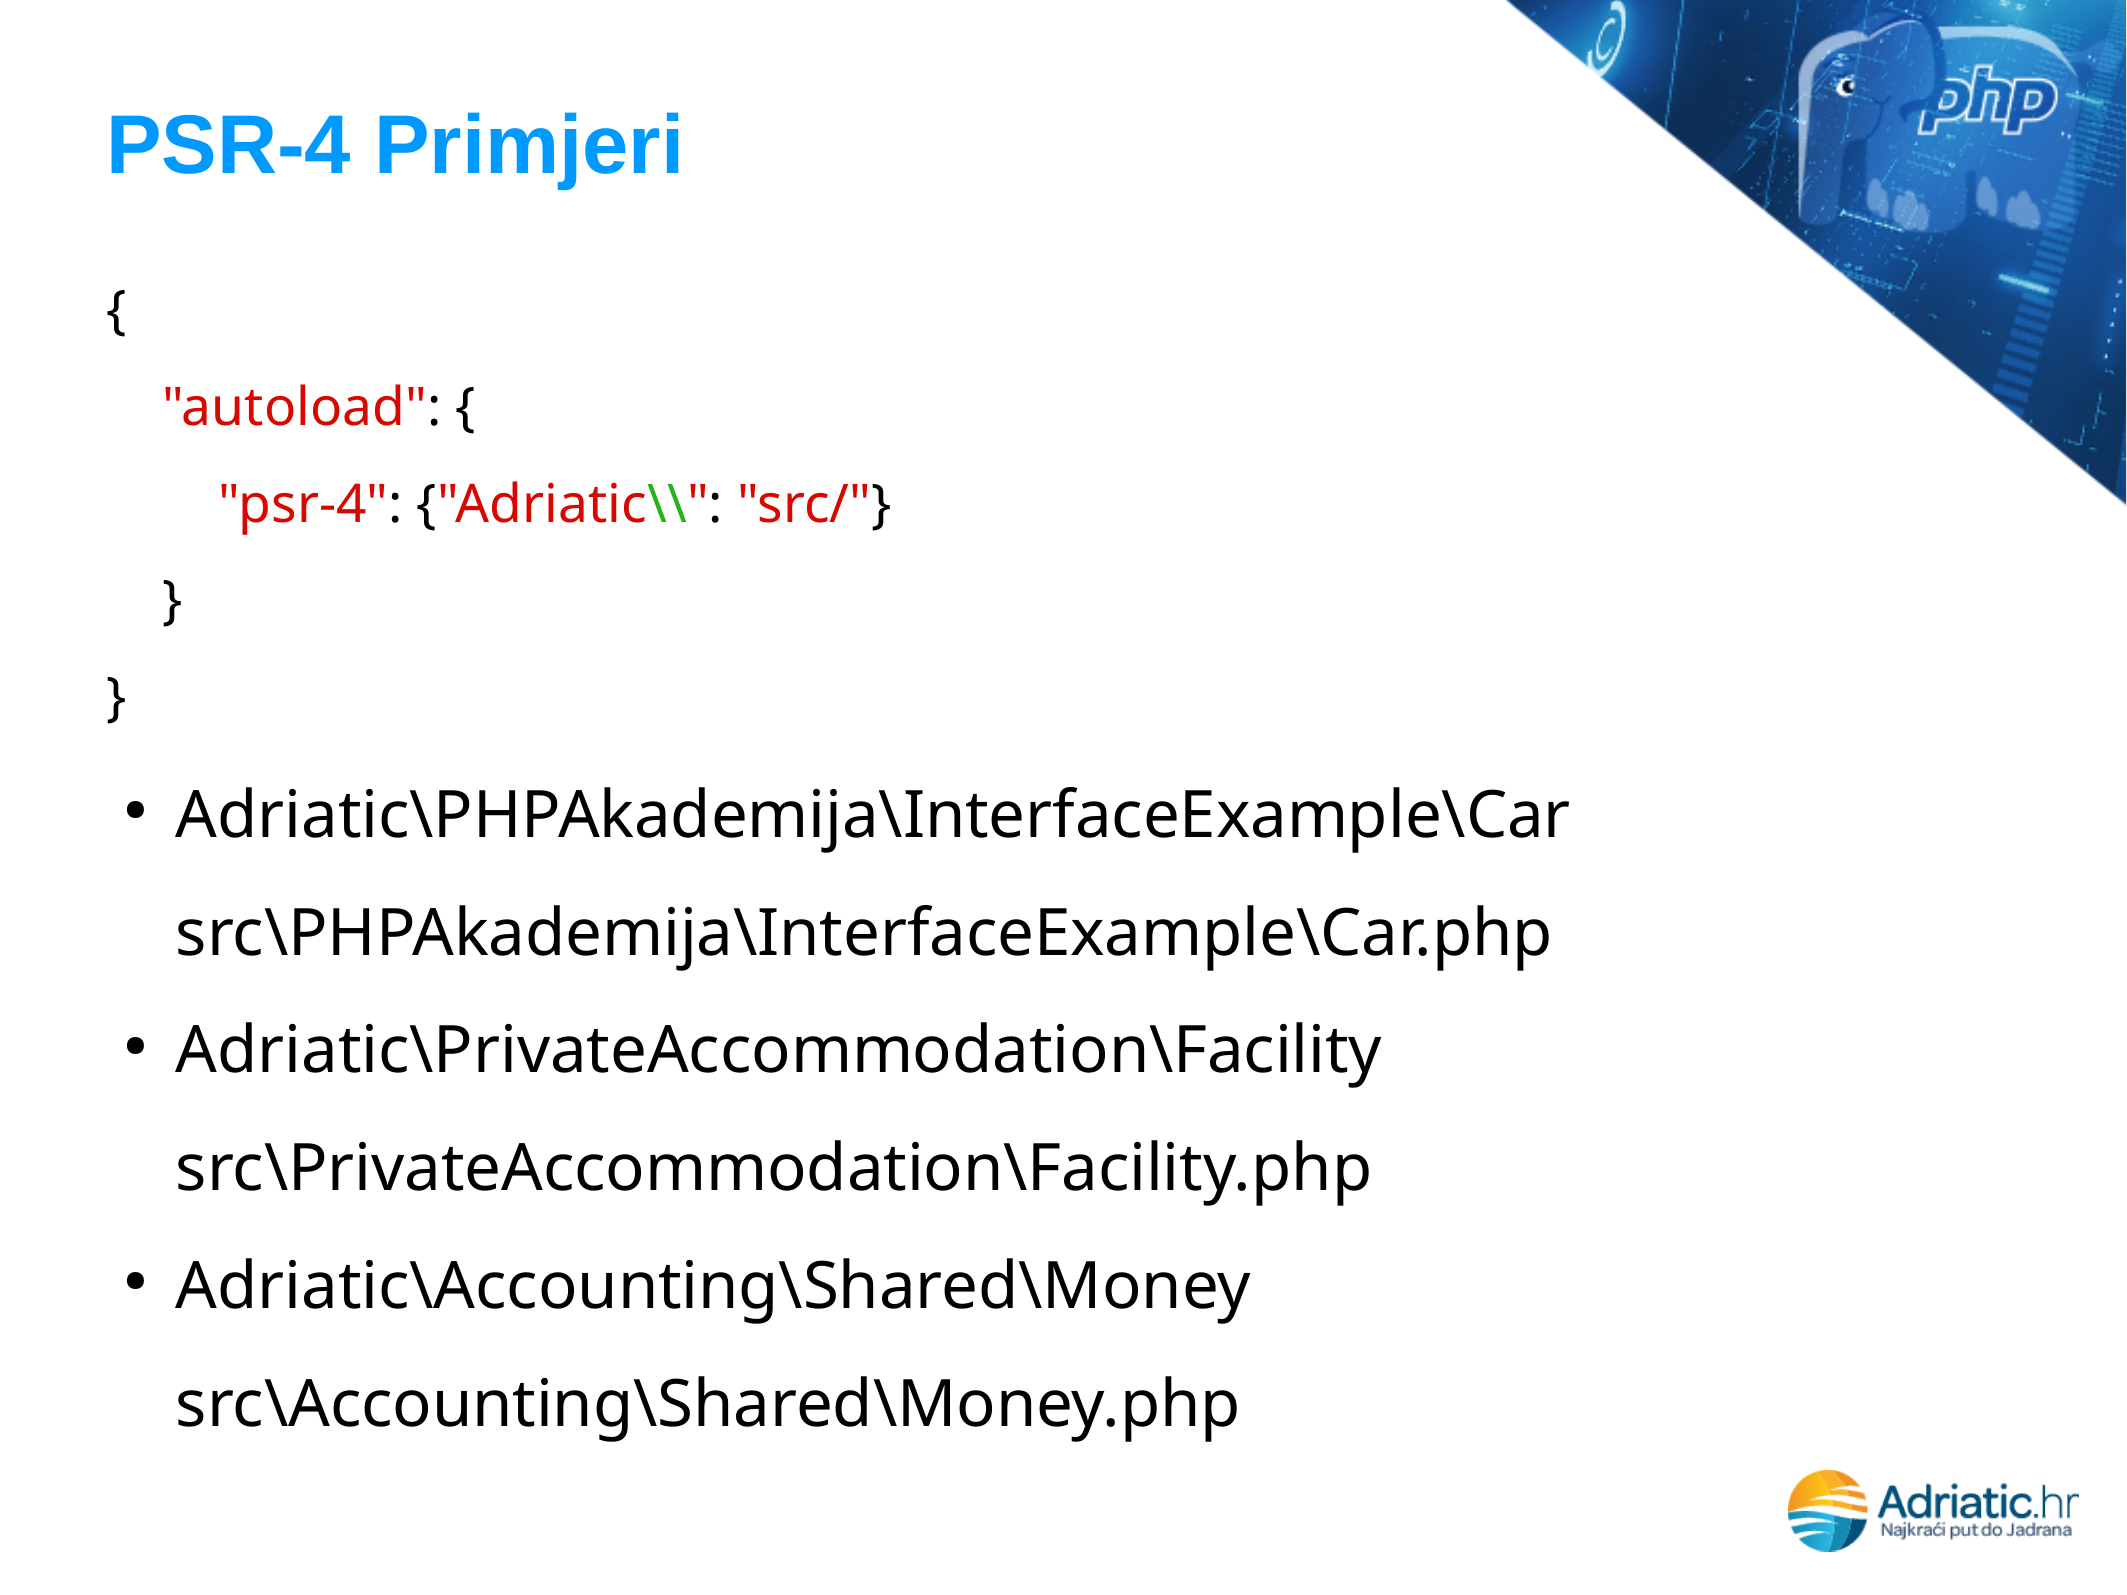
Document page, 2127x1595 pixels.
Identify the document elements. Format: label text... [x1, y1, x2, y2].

list Adriatic\PHPAkademija\InterfaceExample\Car src\PHPAkademija\InterfaceExample\Car.php Adriatic\PrivateAccommodation\Facility src\PrivateAccommodation\Facility.php Adriatic\Accounting\Shared\Money src\Accounting\Shared\Money.php [106, 767, 2020, 1452]
picture [1788, 1470, 2079, 1552]
picture [1505, 0, 2127, 625]
list { "autoload": { "psr-4": {"Adriatic\\": "src/"} } } [106, 271, 2020, 733]
title PSR-4 Primjeri [106, 70, 1630, 219]
